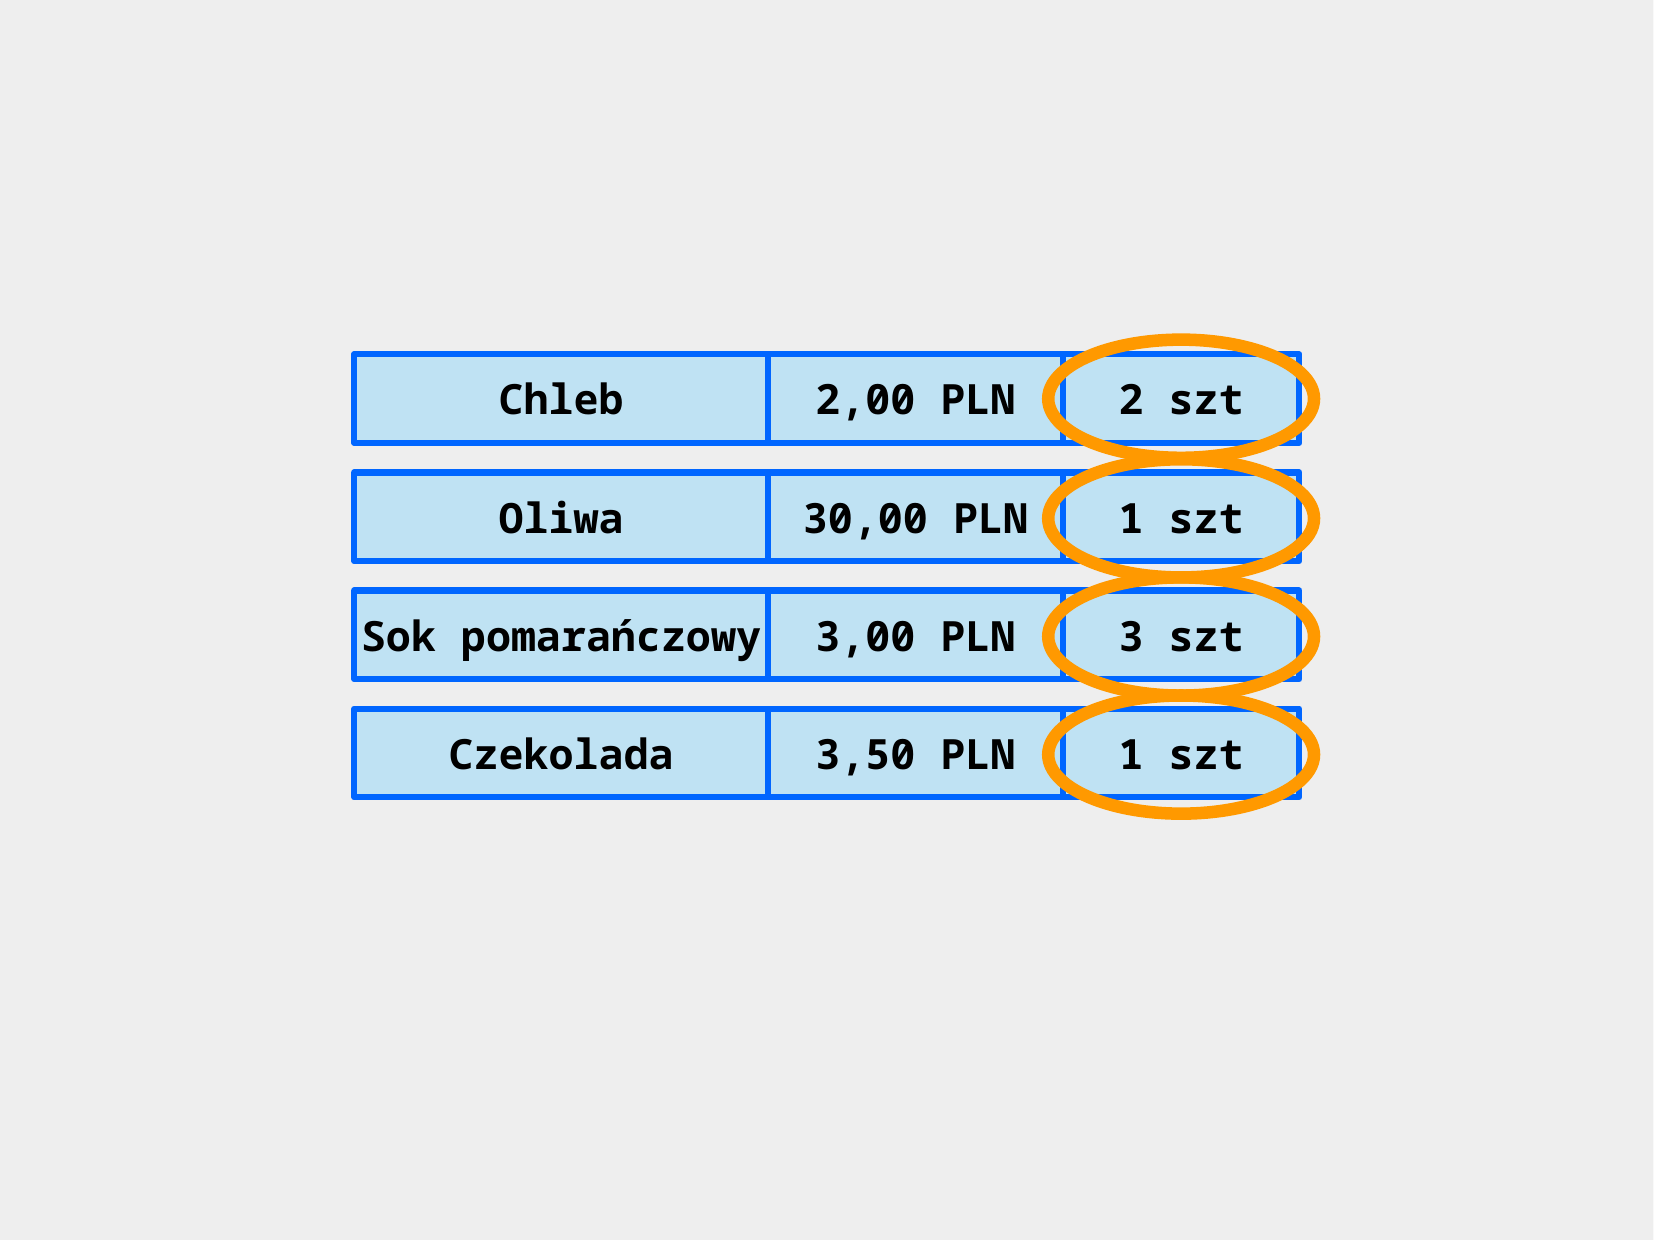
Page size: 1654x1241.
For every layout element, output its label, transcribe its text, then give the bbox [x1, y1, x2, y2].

text_box 2 szt [1062, 434, 1075, 443]
text_box 1 szt [1062, 708, 1080, 719]
text_box 3 szt [1062, 590, 1080, 601]
text_box 3,00 PLN [1055, 621, 1062, 652]
text_box 1 szt [1282, 708, 1300, 719]
text_box Sok pomarańczowy [354, 590, 767, 680]
text_box 2,00 PLN [767, 354, 1062, 443]
text_box 1 szt [1062, 472, 1300, 562]
text_box Czekolada [354, 708, 767, 798]
text_box 2 szt [1062, 354, 1300, 443]
text_box 2 szt [1062, 354, 1076, 363]
text_box 2 szt [1286, 354, 1300, 363]
text_box 1 szt [1062, 472, 1080, 483]
text_box 3,00 PLN [767, 590, 1062, 680]
text_box 1 szt [1283, 472, 1300, 483]
text_box 2 szt [1287, 434, 1300, 443]
text_box 1 szt [1062, 708, 1300, 798]
text_box 30,00 PLN [1055, 503, 1062, 534]
text_box 3 szt [1062, 590, 1300, 680]
text_box 30,00 PLN [767, 472, 1062, 562]
text_box 2,00 PLN [1055, 383, 1062, 414]
text_box 3 szt [1283, 590, 1300, 601]
text_box 3,50 PLN [1055, 739, 1062, 770]
text_box Oliwa [354, 472, 767, 562]
text_box 3,50 PLN [767, 708, 1062, 798]
text_box Chleb [354, 354, 767, 443]
